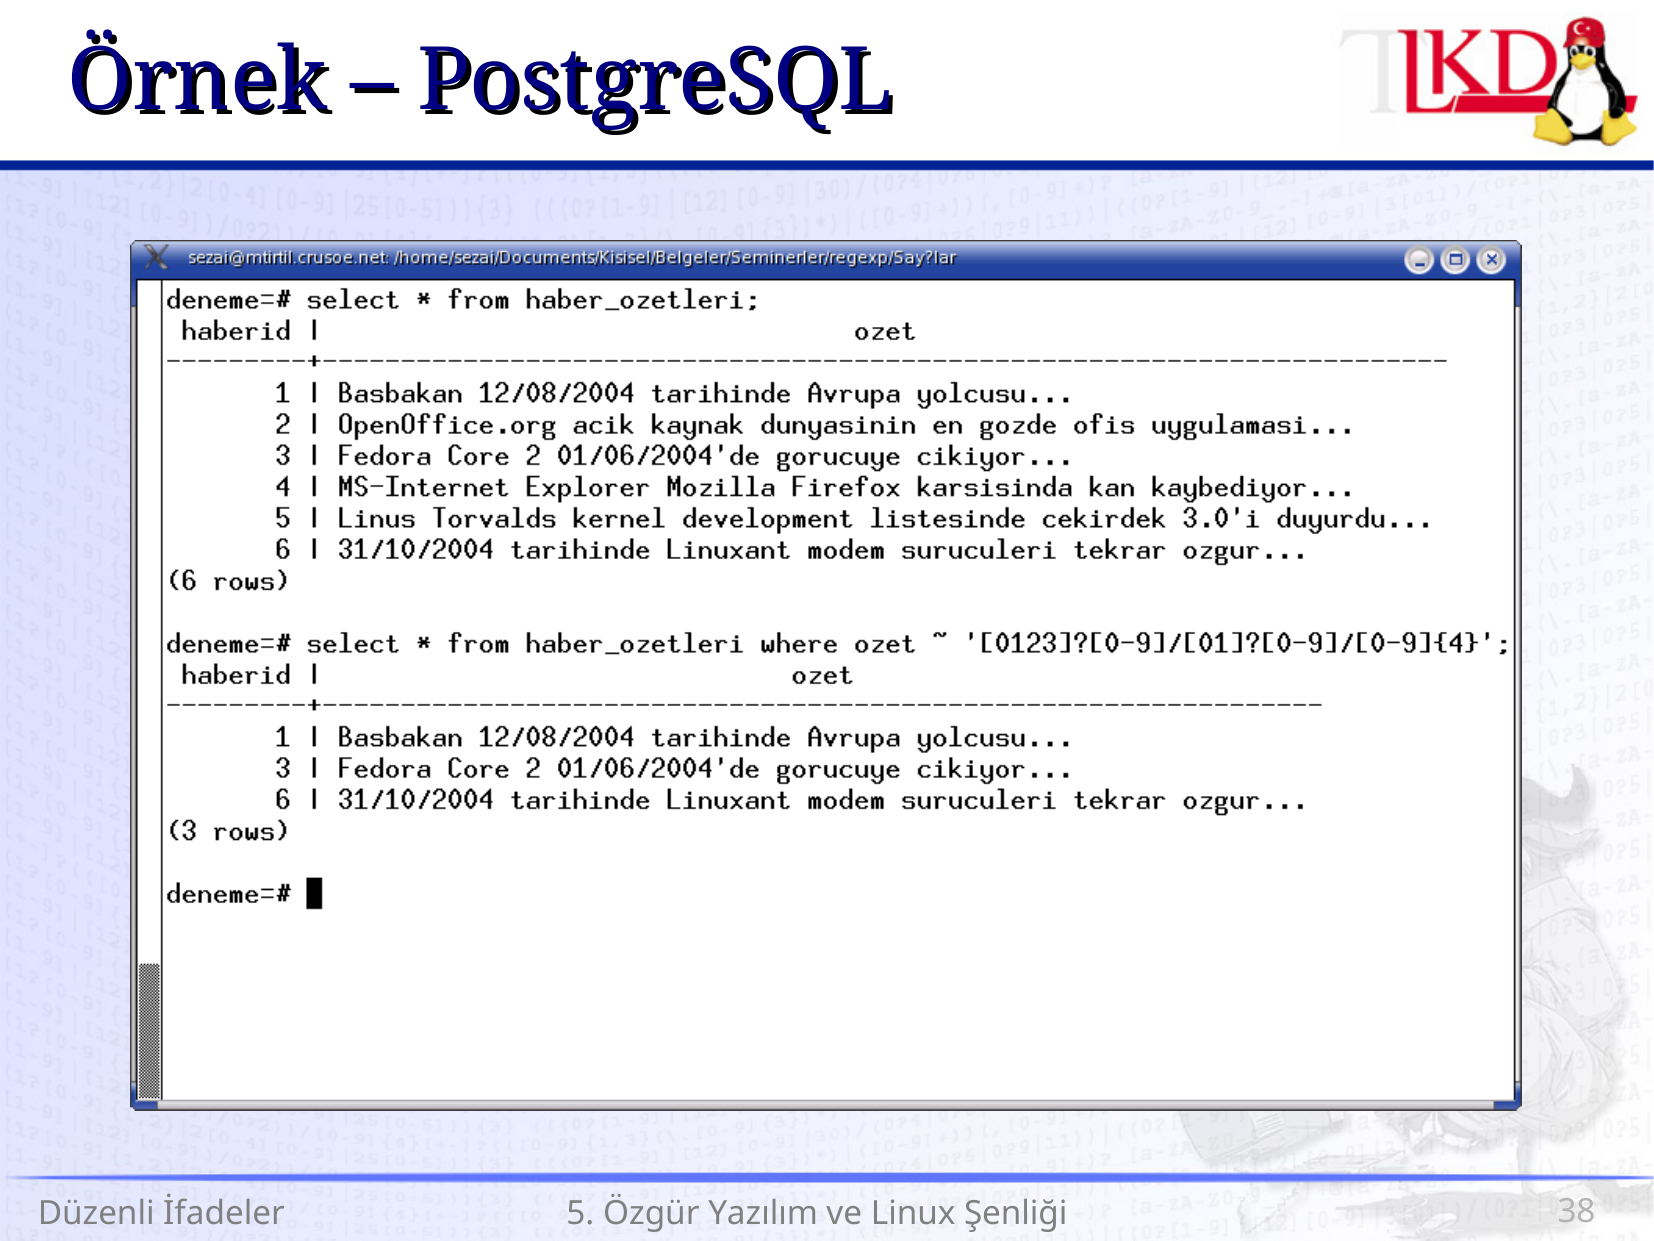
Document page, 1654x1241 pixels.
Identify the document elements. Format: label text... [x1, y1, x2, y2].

title Örnek – PostgreSQL [67, 13, 1399, 138]
picture [0, 0, 1654, 1241]
